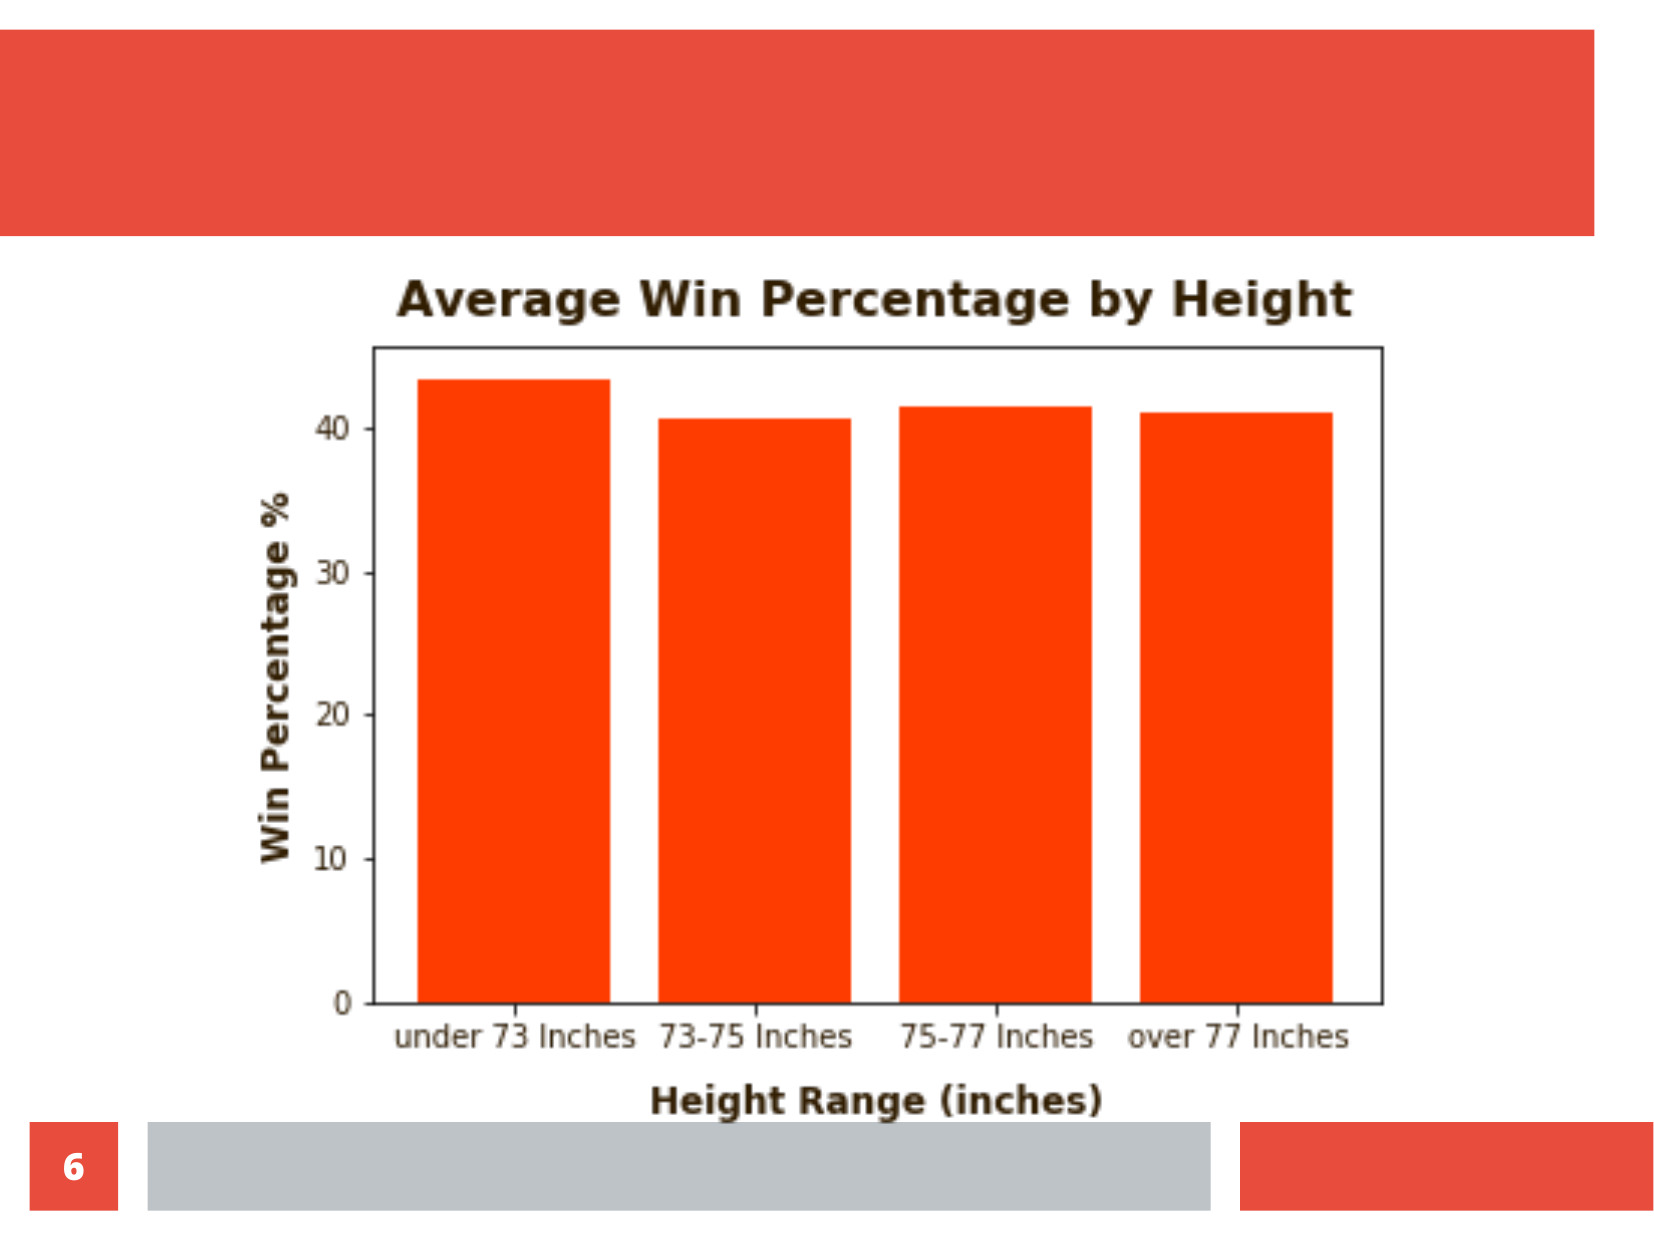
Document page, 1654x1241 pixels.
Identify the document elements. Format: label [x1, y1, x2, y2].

picture [241, 260, 1412, 1145]
